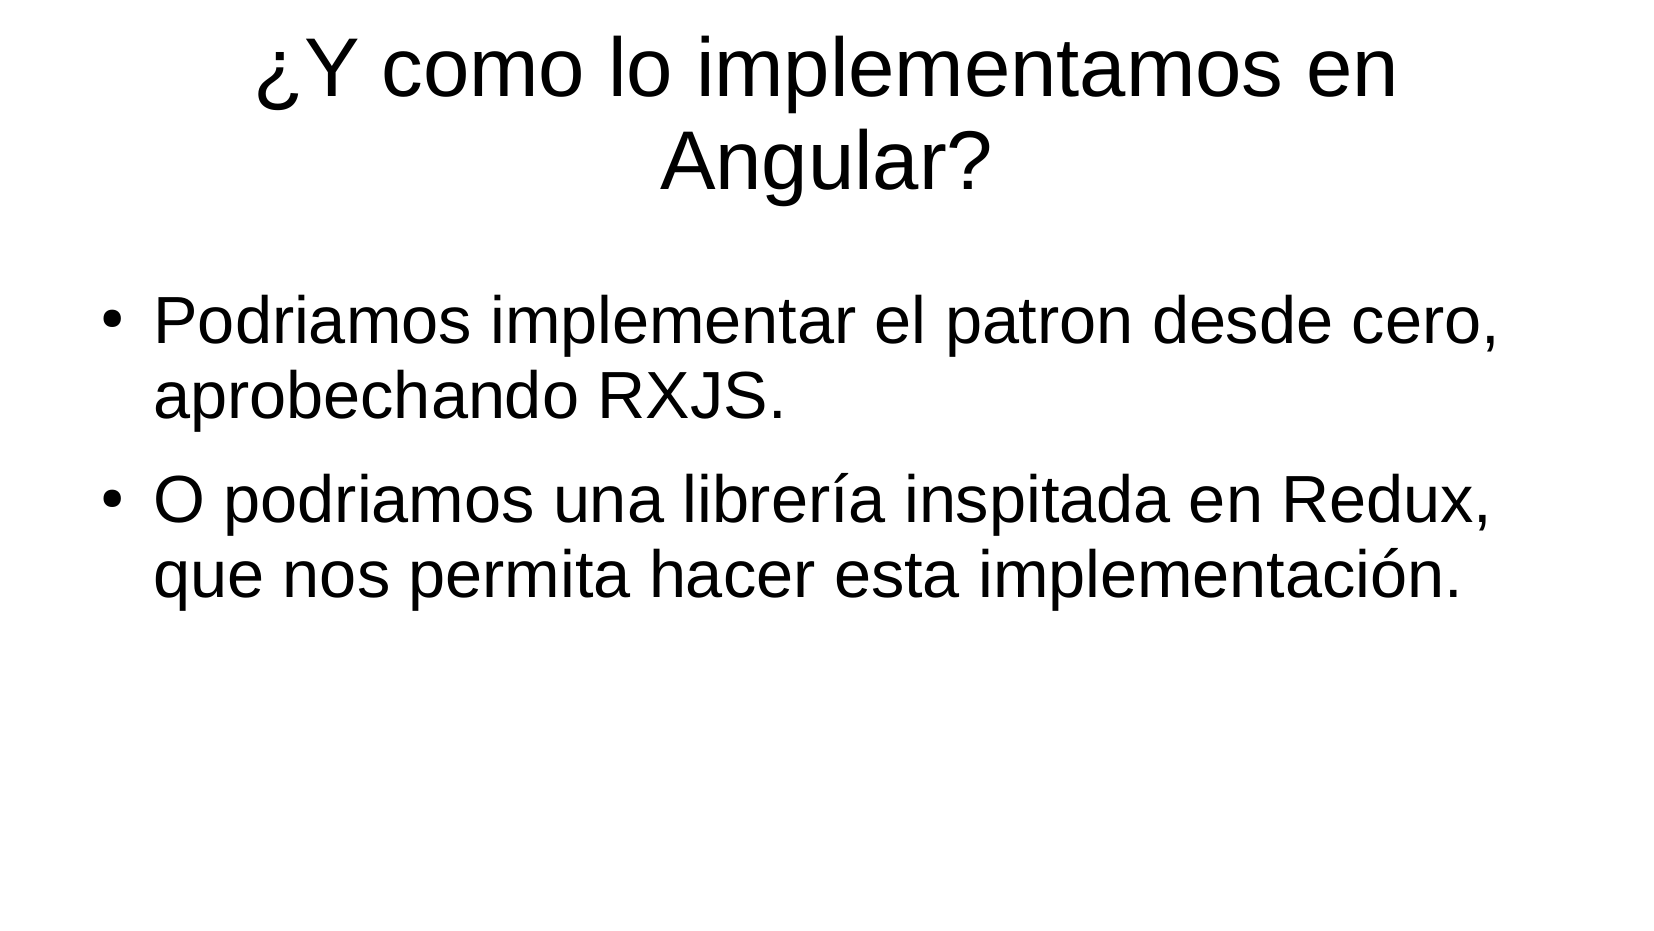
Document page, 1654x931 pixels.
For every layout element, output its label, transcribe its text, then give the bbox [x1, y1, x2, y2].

title ¿Y como lo implementamos en Angular? [82, 21, 1571, 208]
list Podriamos implementar el patron desde cero, aprobechando RXJS. O podriamos una librería inspitada en Redux, que nos permita hacer esta implementación. [82, 283, 1571, 823]
